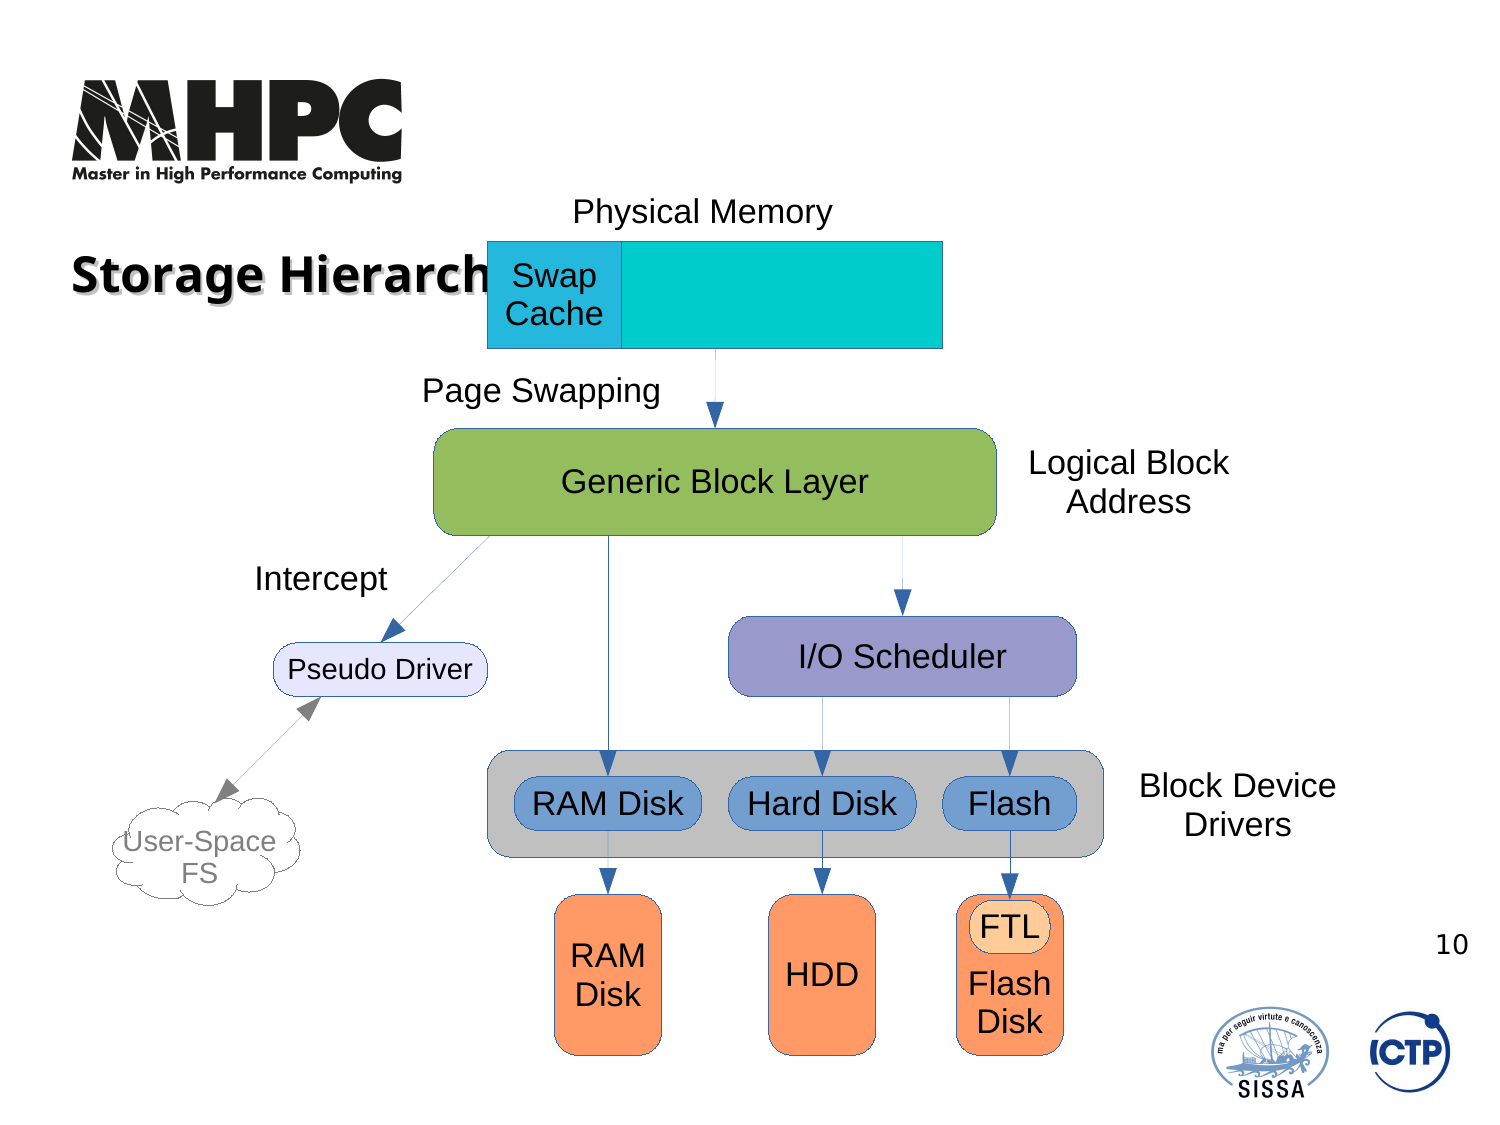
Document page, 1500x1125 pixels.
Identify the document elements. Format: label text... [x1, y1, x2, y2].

text_box [823, 750, 1010, 858]
text_box HDD [768, 894, 876, 1056]
text_box FTL [969, 900, 1051, 954]
text_box RAM Disk [514, 776, 702, 831]
text_box Hard Disk [728, 776, 917, 831]
text_box Logical Block Address [1023, 435, 1235, 530]
text_box RAM Disk [554, 894, 662, 1056]
text_box [1011, 750, 1104, 858]
text_box User-Space FS [112, 798, 301, 906]
text_box [487, 750, 607, 858]
text_box Block Device Drivers [1124, 759, 1359, 851]
text_box [622, 241, 943, 349]
text_box Physical Memory [557, 184, 858, 238]
text_box [609, 750, 822, 858]
text_box I/O Scheduler [728, 616, 1077, 697]
text_box Intercept [239, 551, 413, 605]
picture [13, 10, 1500, 1125]
title Storage Hierarchy [71, 179, 1293, 368]
text_box Page Swapping [407, 364, 682, 418]
text_box Swap Cache [487, 241, 622, 349]
text_box Pseudo Driver [273, 642, 488, 697]
text_box Flash [942, 776, 1077, 831]
text_box Generic Block Layer [433, 428, 997, 536]
text_box Flash Disk [956, 894, 1064, 1056]
